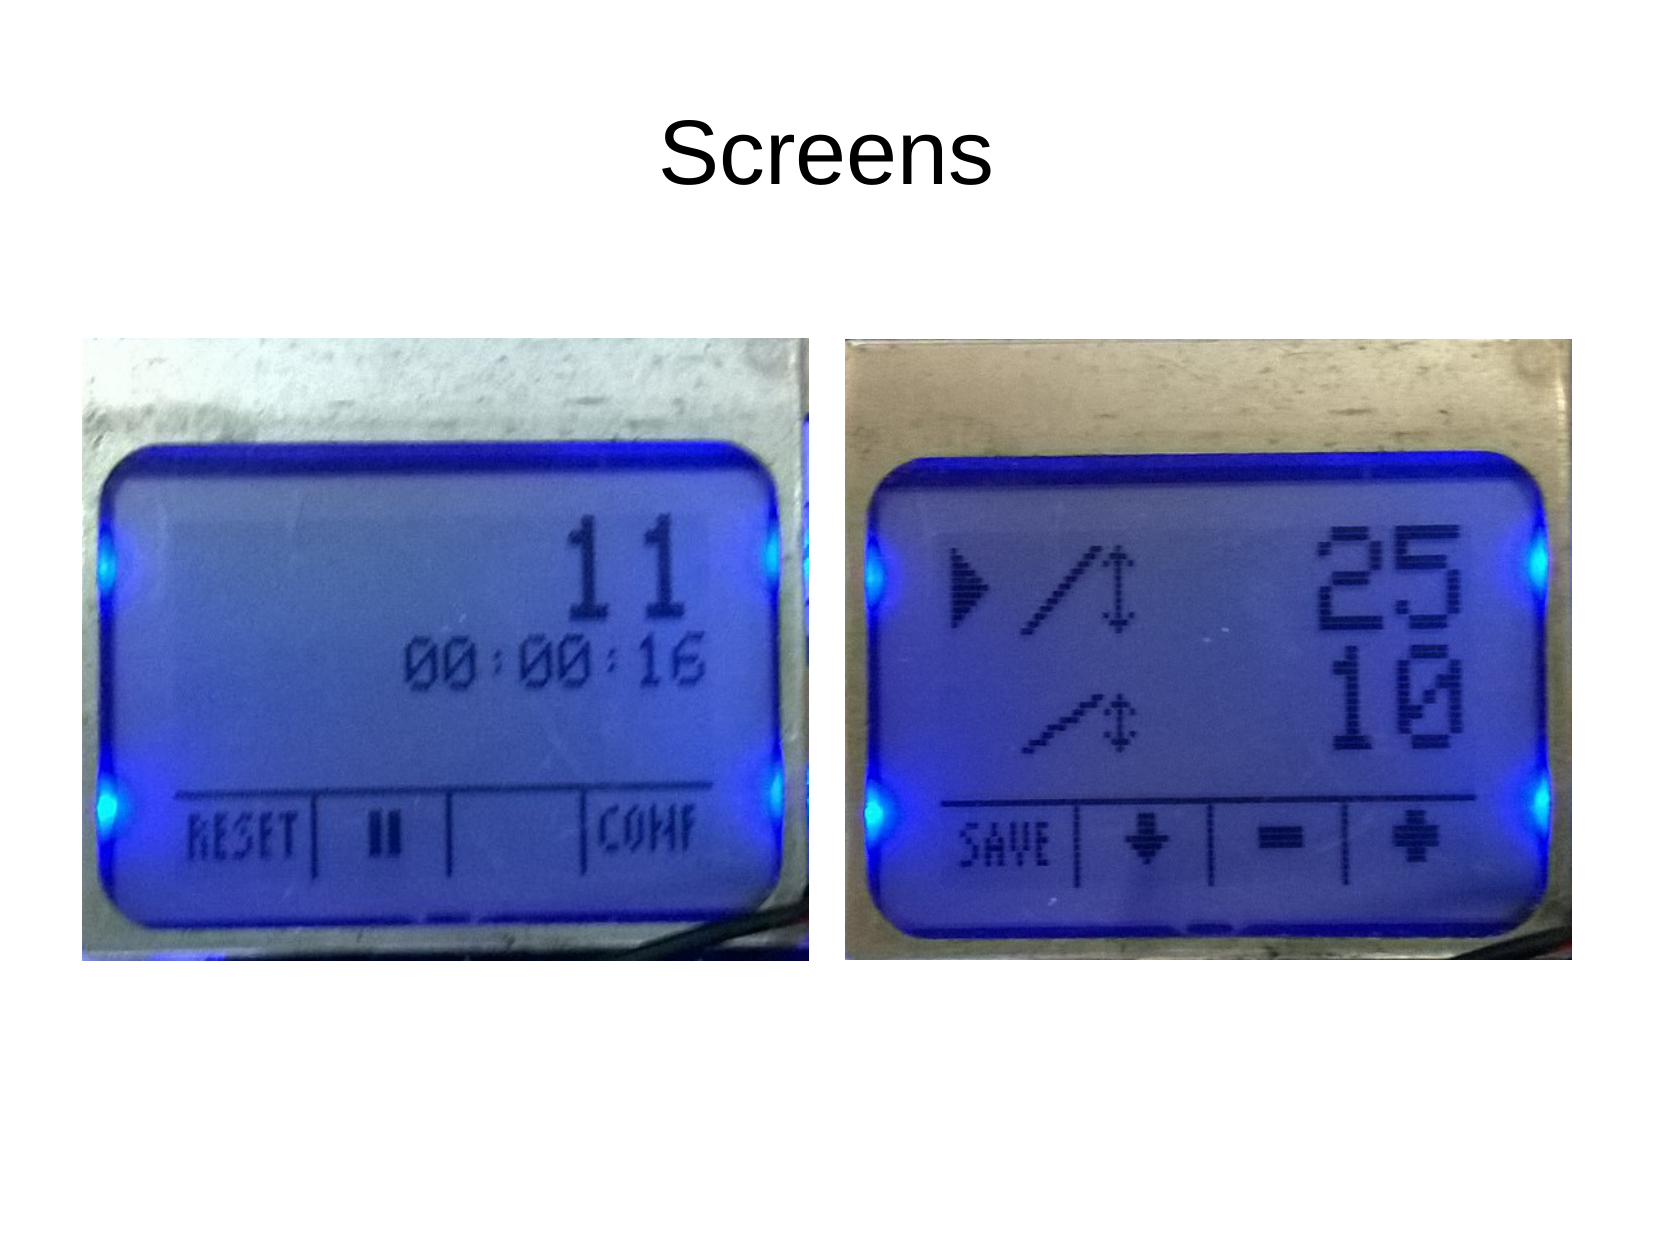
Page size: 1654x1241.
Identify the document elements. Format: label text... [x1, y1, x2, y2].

title Screens [82, 49, 1571, 257]
picture [82, 338, 809, 961]
picture [845, 339, 1572, 960]
